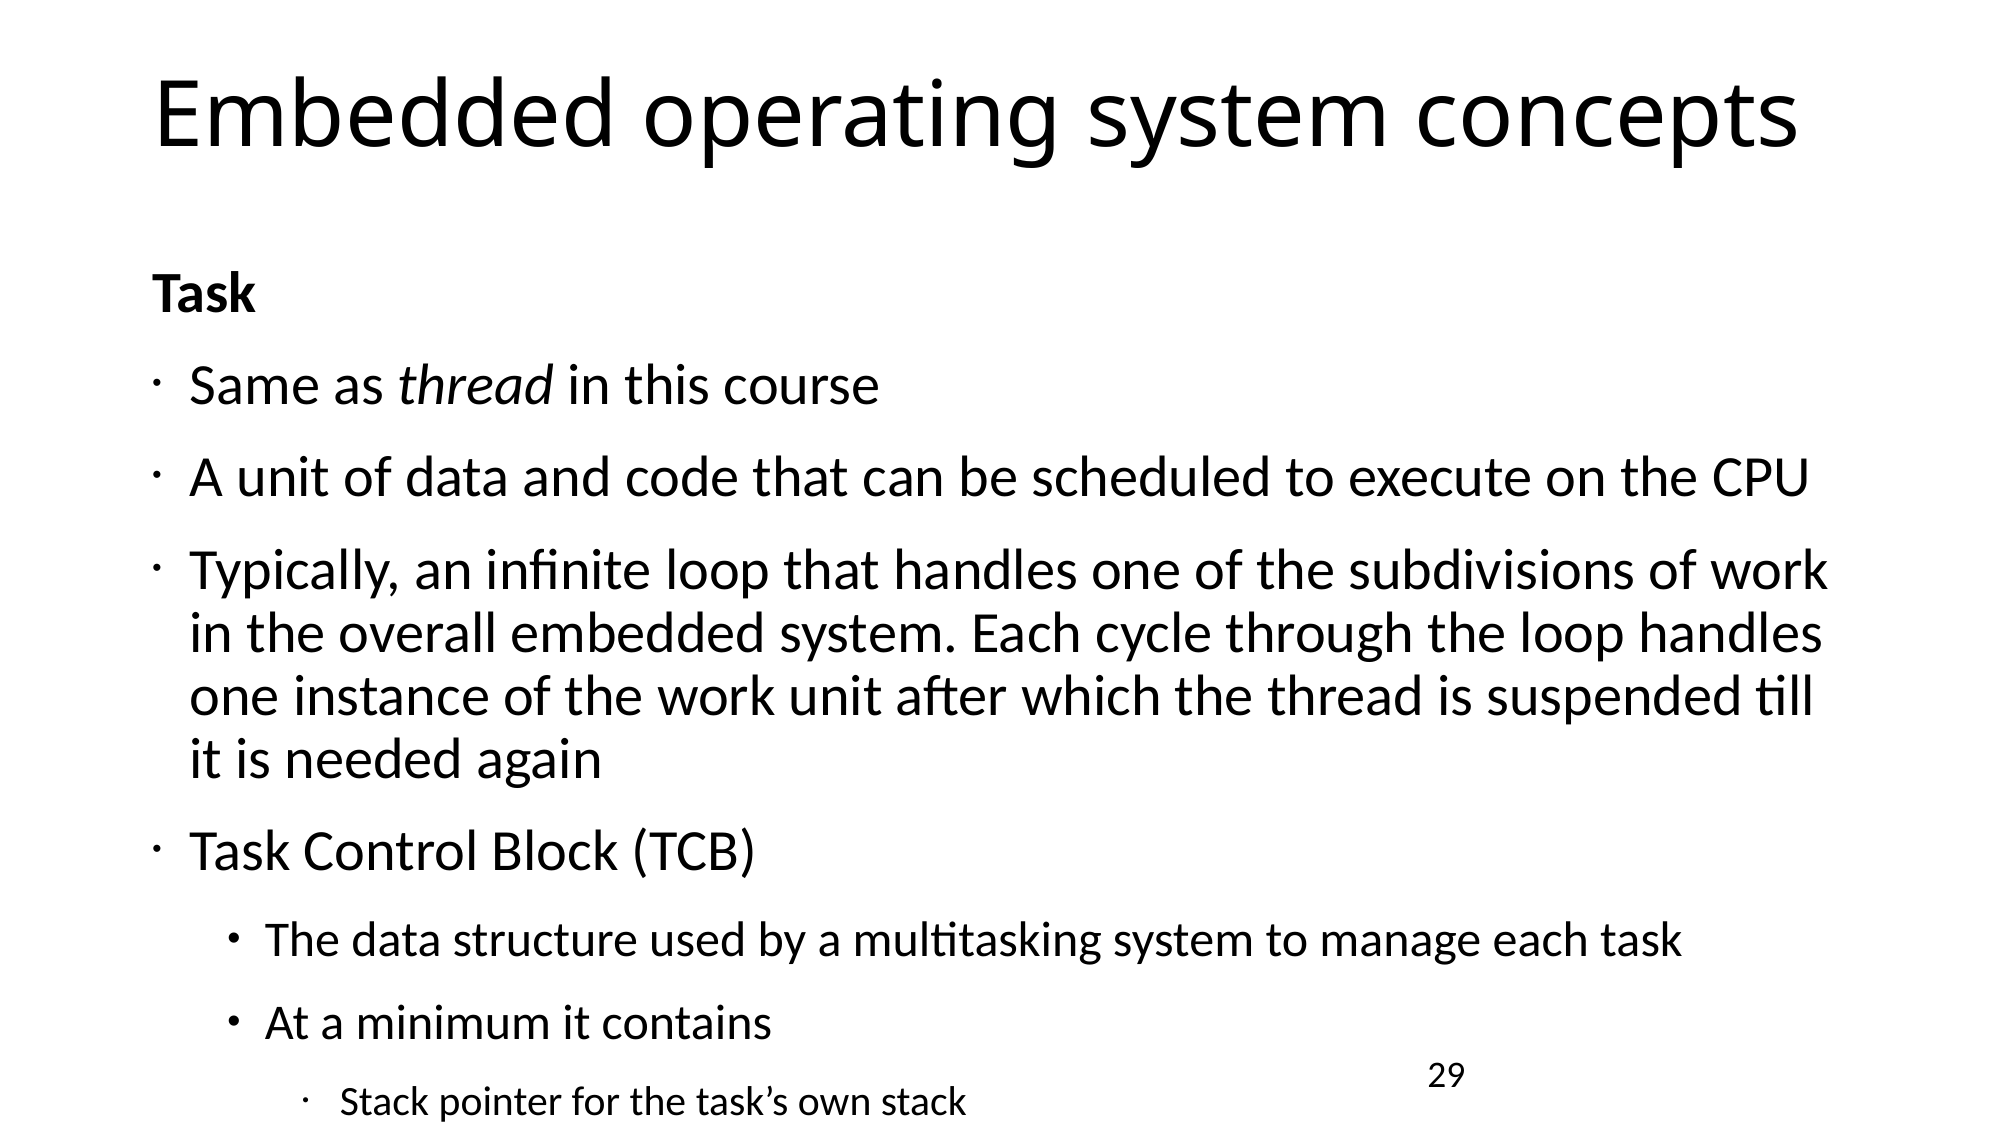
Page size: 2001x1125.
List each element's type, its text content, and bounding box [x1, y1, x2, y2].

title Embedded operating system concepts [137, 59, 1863, 254]
slide_number <number> [1412, 1042, 1863, 1103]
list Task Same as thread in this course A unit of data and code that can be scheduled to execute on the CPU Typically, an infinite loop that handles one of the subdivisions of work in the overall embedded system. Each cycle through the loop handles one instance of the work unit after which the thread is suspended till it is needed again Task Control Block (TCB) The data structure used by a multitasking system to manage each task At a minimum it contains Stack pointer for the task’s own stack Status of the task [137, 254, 1863, 969]
